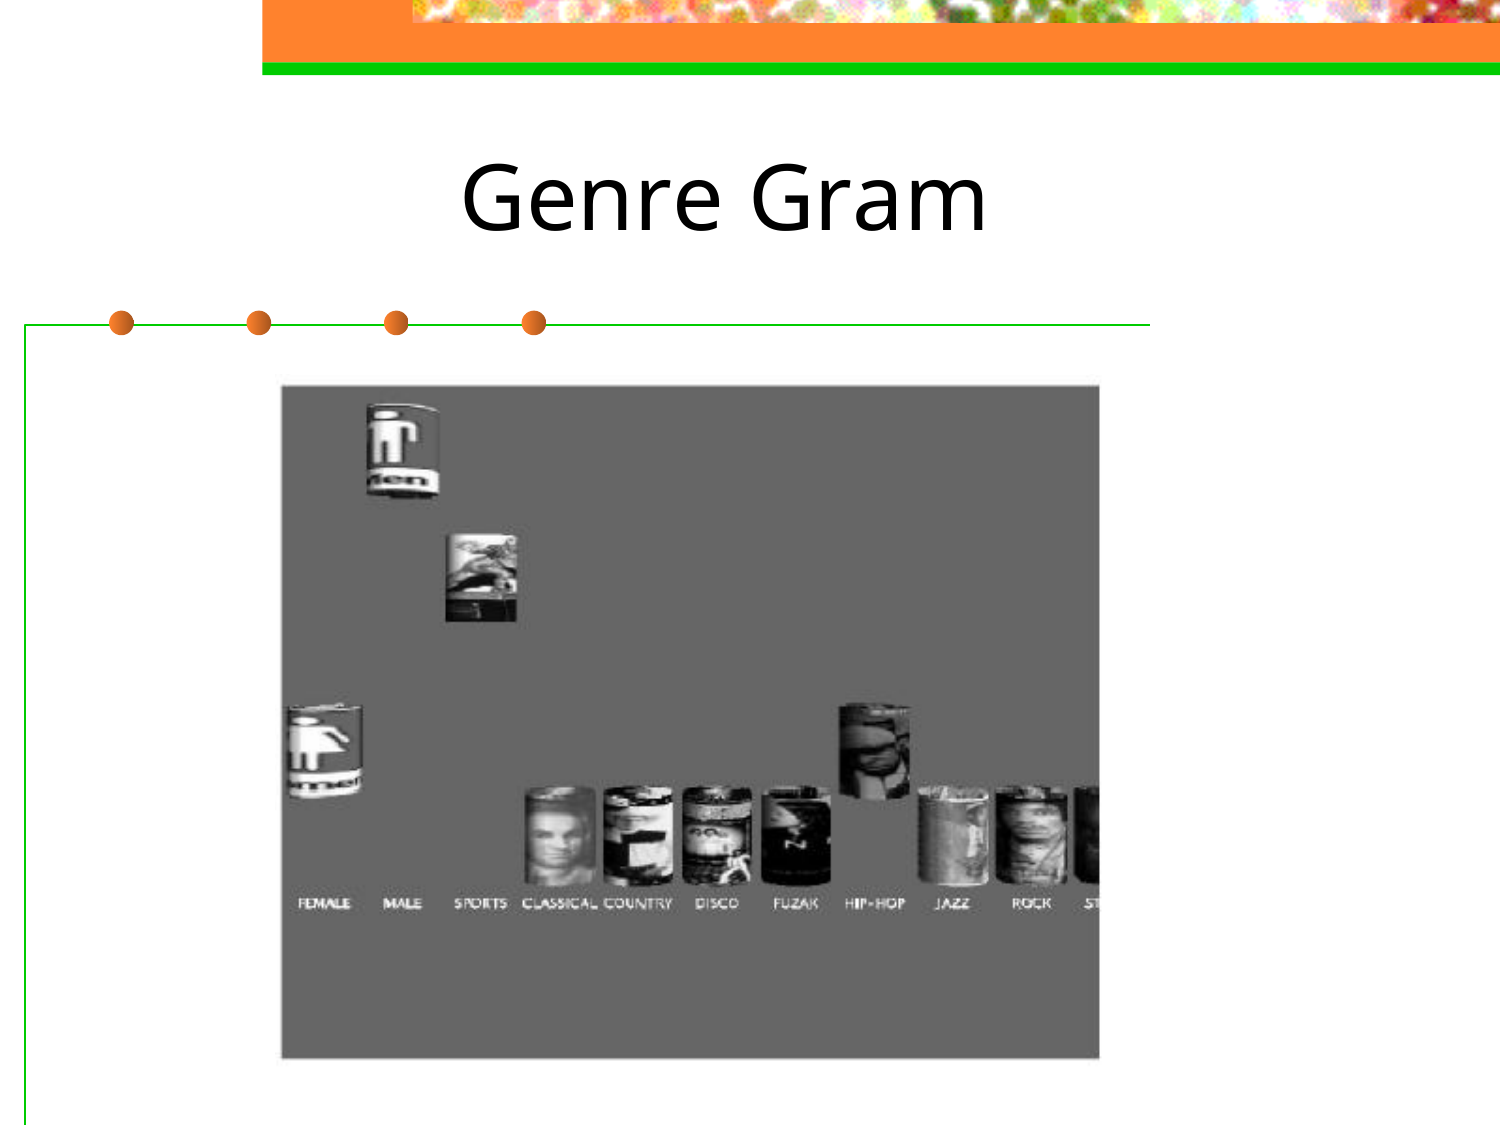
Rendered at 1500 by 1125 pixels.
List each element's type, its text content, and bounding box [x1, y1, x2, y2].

title Genre Gram [87, 99, 1363, 288]
picture [412, 0, 1500, 23]
picture [275, 374, 1113, 1070]
